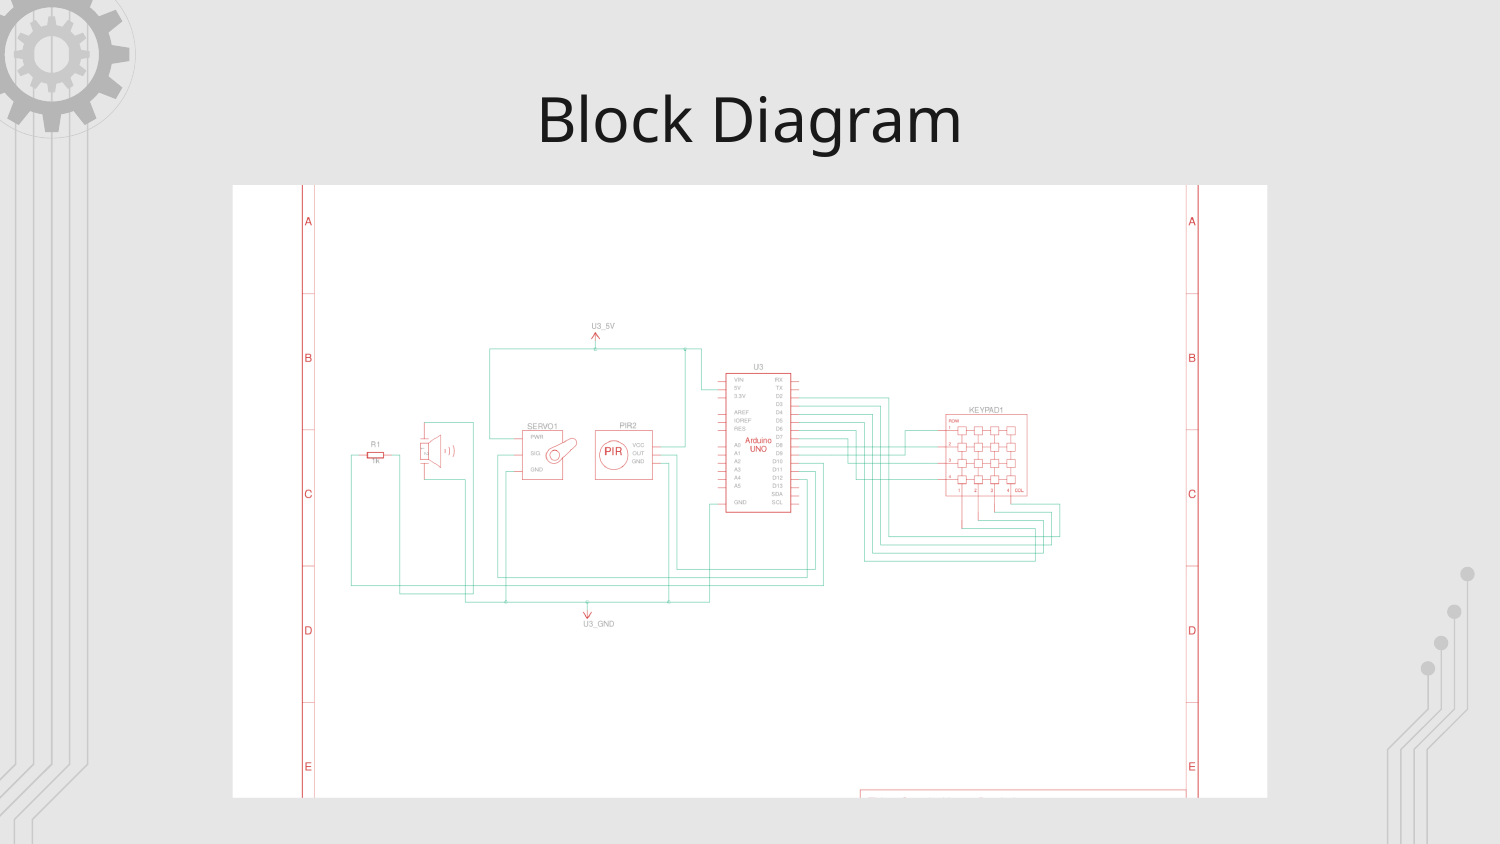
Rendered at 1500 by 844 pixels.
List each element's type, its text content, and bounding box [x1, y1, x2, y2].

picture [232, 185, 1268, 798]
title Block Diagram [118, 65, 1382, 160]
